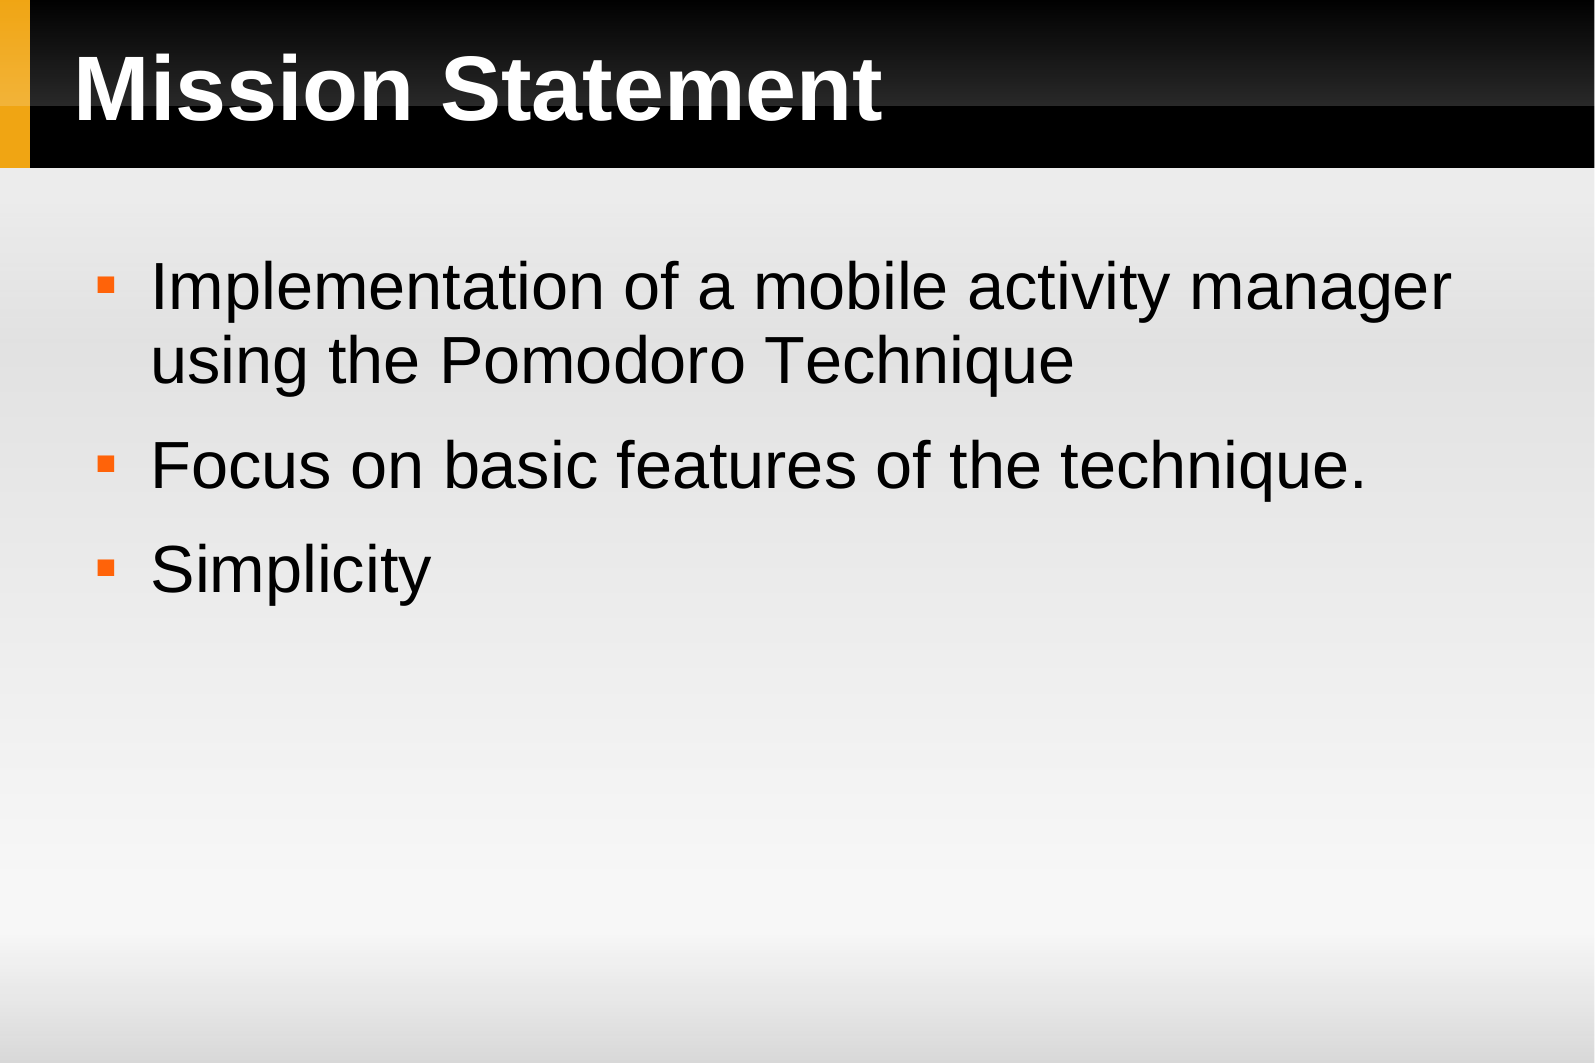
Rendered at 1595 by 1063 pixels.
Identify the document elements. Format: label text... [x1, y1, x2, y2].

picture [0, 0, 1595, 1063]
title Mission Statement [74, 0, 1510, 178]
list Implementation of a mobile activity manager using the Pomodoro Technique Focus on basic features of the technique. Simplicity [79, 248, 1515, 951]
